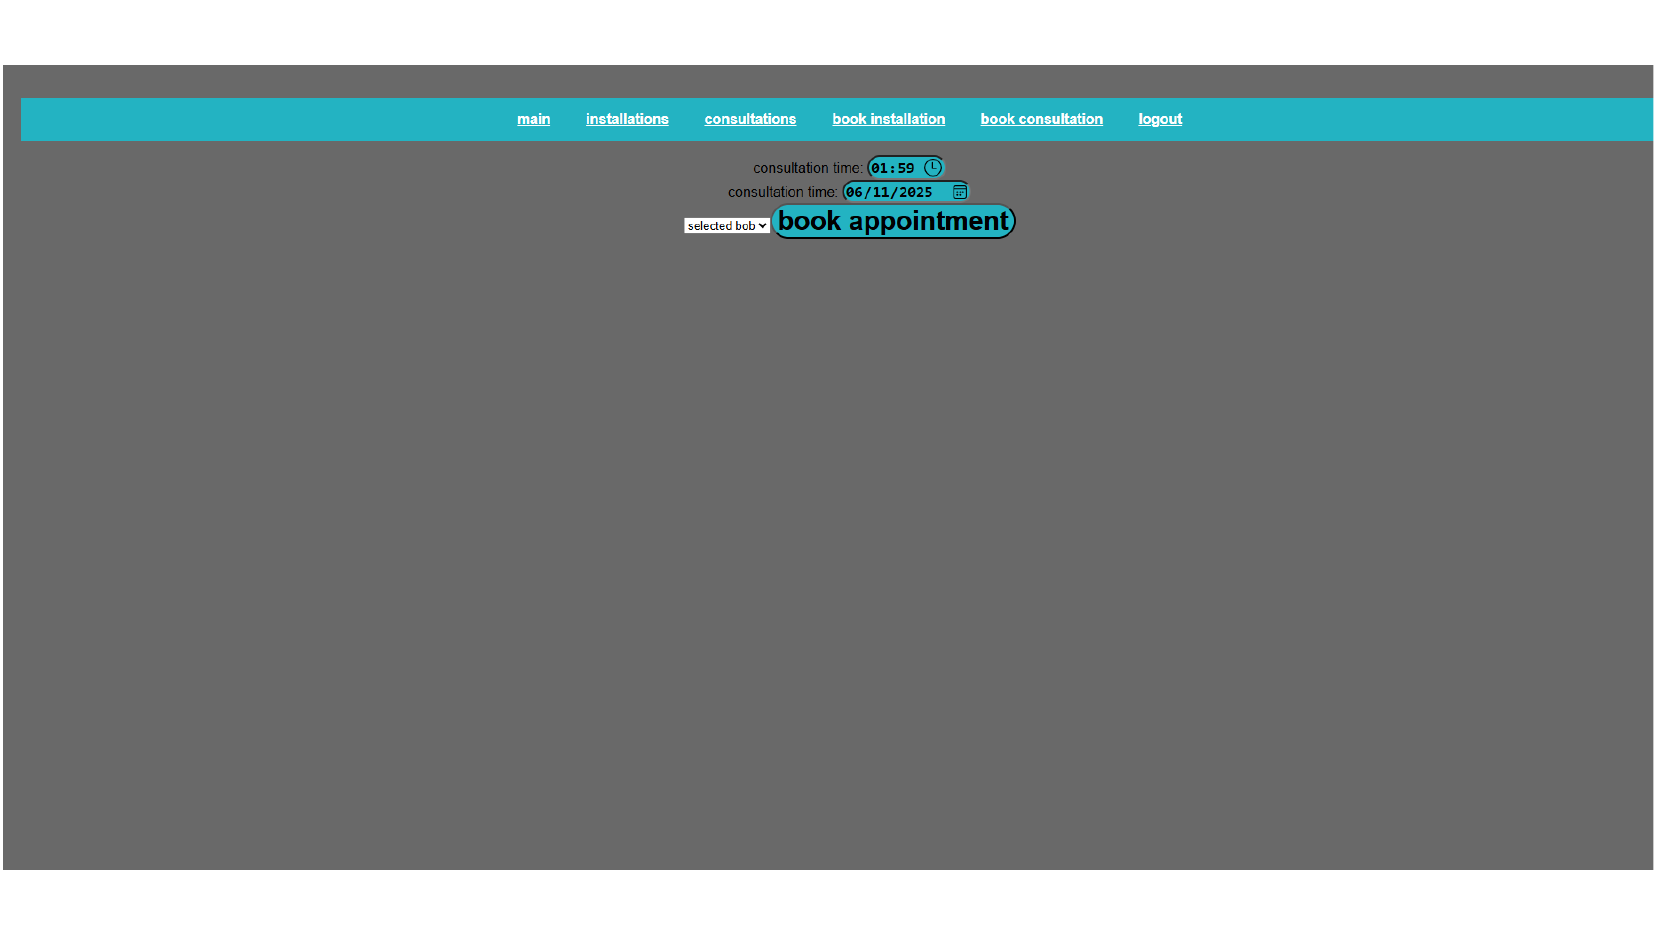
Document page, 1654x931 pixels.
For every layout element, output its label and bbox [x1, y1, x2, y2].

picture [3, 65, 1654, 870]
